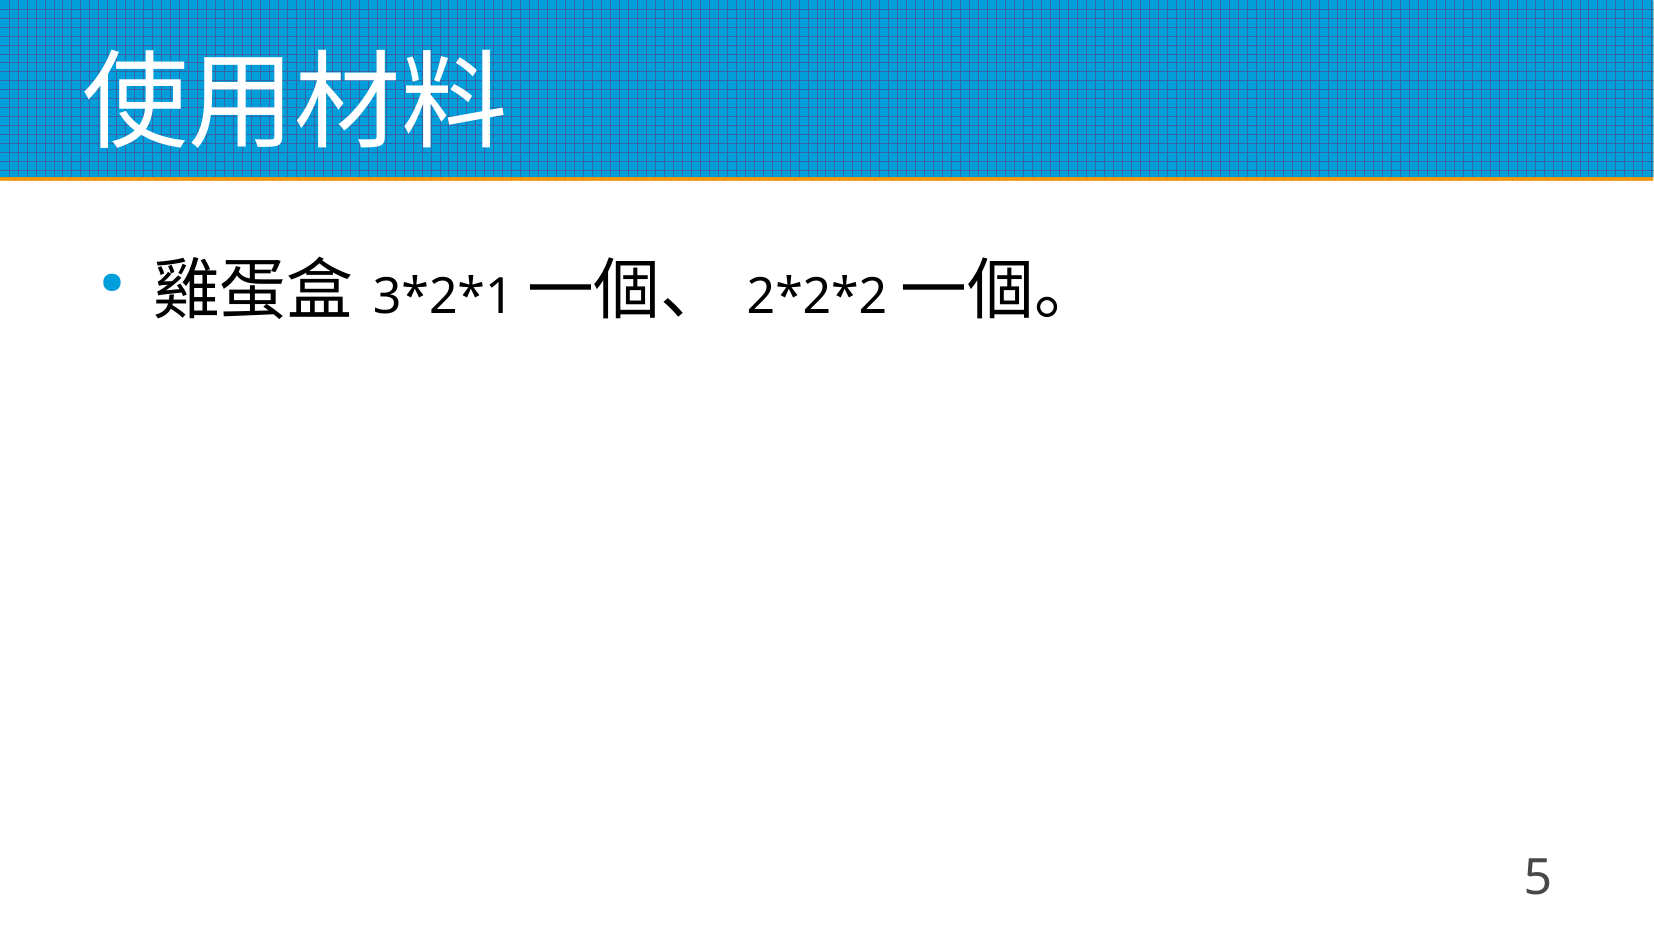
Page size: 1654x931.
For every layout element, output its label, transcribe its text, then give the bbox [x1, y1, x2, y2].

title 使用材料 [82, 14, 1571, 171]
list 雞蛋盒3*2*1一個、2*2*2一個。 [82, 236, 1563, 811]
